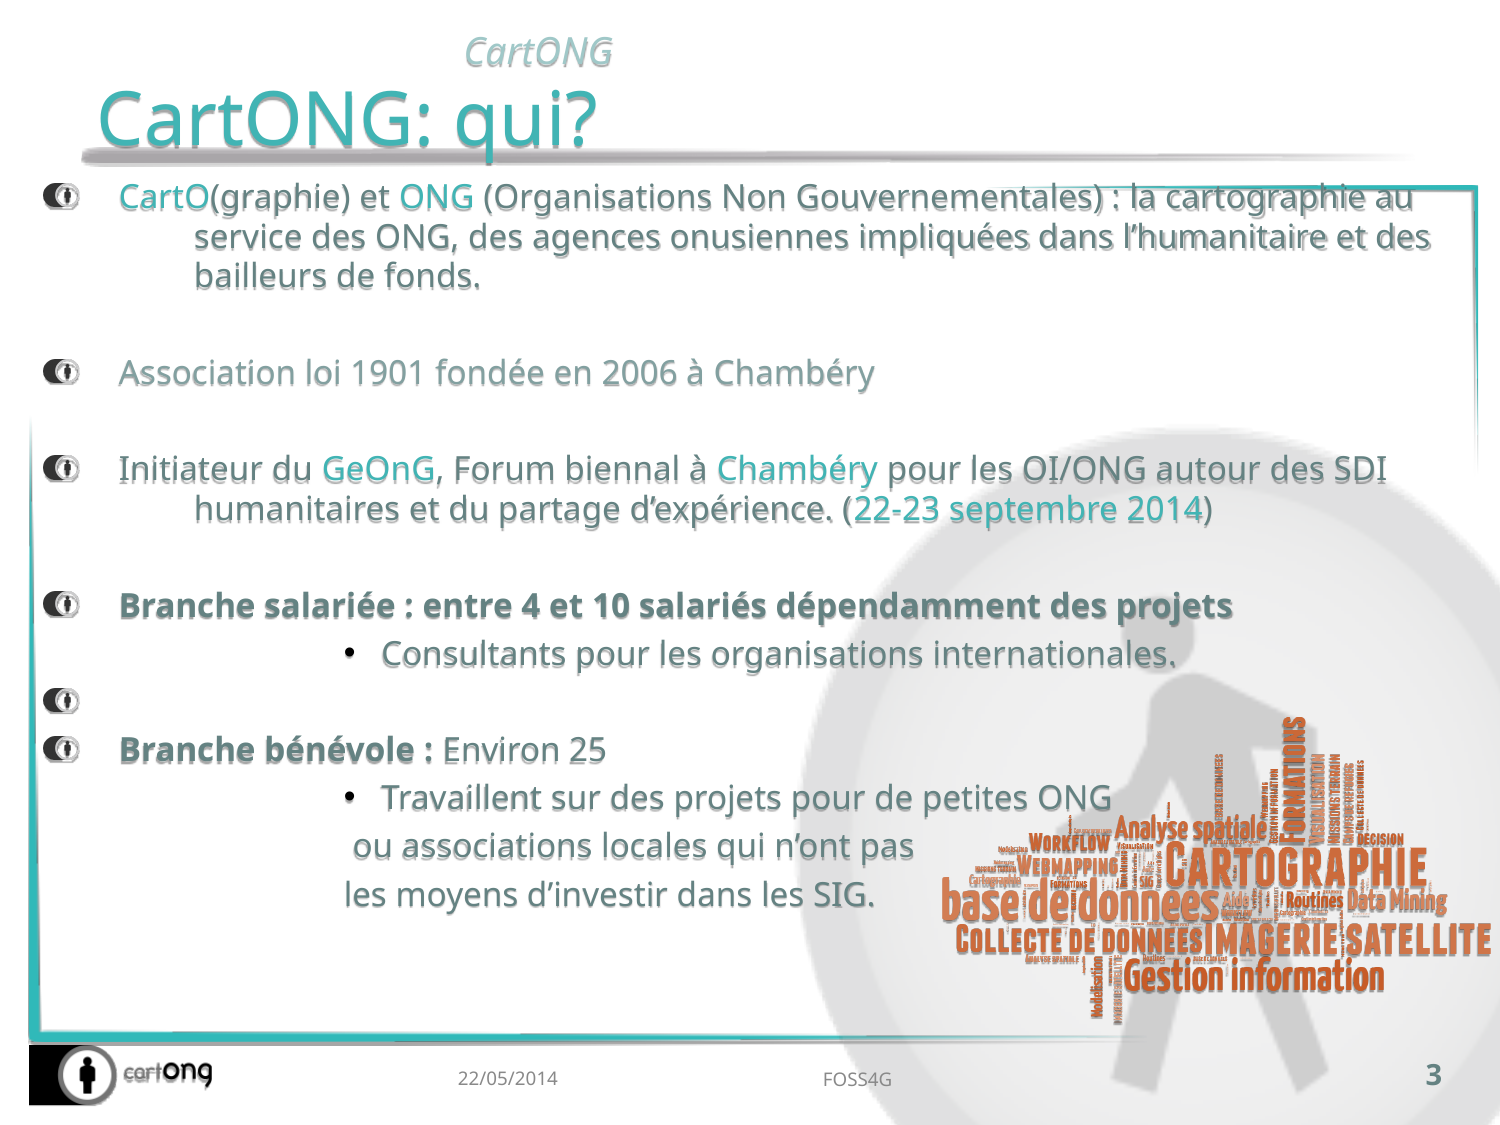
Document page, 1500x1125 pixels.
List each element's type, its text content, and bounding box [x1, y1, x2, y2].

text_box 22/05/2014 [442, 1048, 596, 1109]
list CartONG [448, 19, 1479, 107]
list CartO(graphie) et ONG (Organisations Non Gouvernementales) : la cartographie au service des ONG, des agences onusiennes impliquées dans l’humanitaire et des bailleurs de fonds. Association loi 1901 fondée en 2006 à Chambéry Initiateur du GeOnG, Forum biennal à Chambéry pour les OI/ONG autour des SDI humanitaires et du partage d’expérience. (22-23 septembre 2014) Branche salariée : entre 4 et 10 salariés dépendamment des projets Consultants pour les organisations internationales. Branche bénévole : Environ 25 Travaillent sur des projets pour de petites ONG ou associations locales qui n’ont pas les moyens d’investir dans les SIG. [28, 167, 1479, 1024]
text_box 3 [1387, 1046, 1481, 1107]
title CartONG: qui? [81, 63, 1432, 148]
text_box FOSS4G [620, 1048, 1096, 1109]
picture [934, 704, 1500, 1027]
